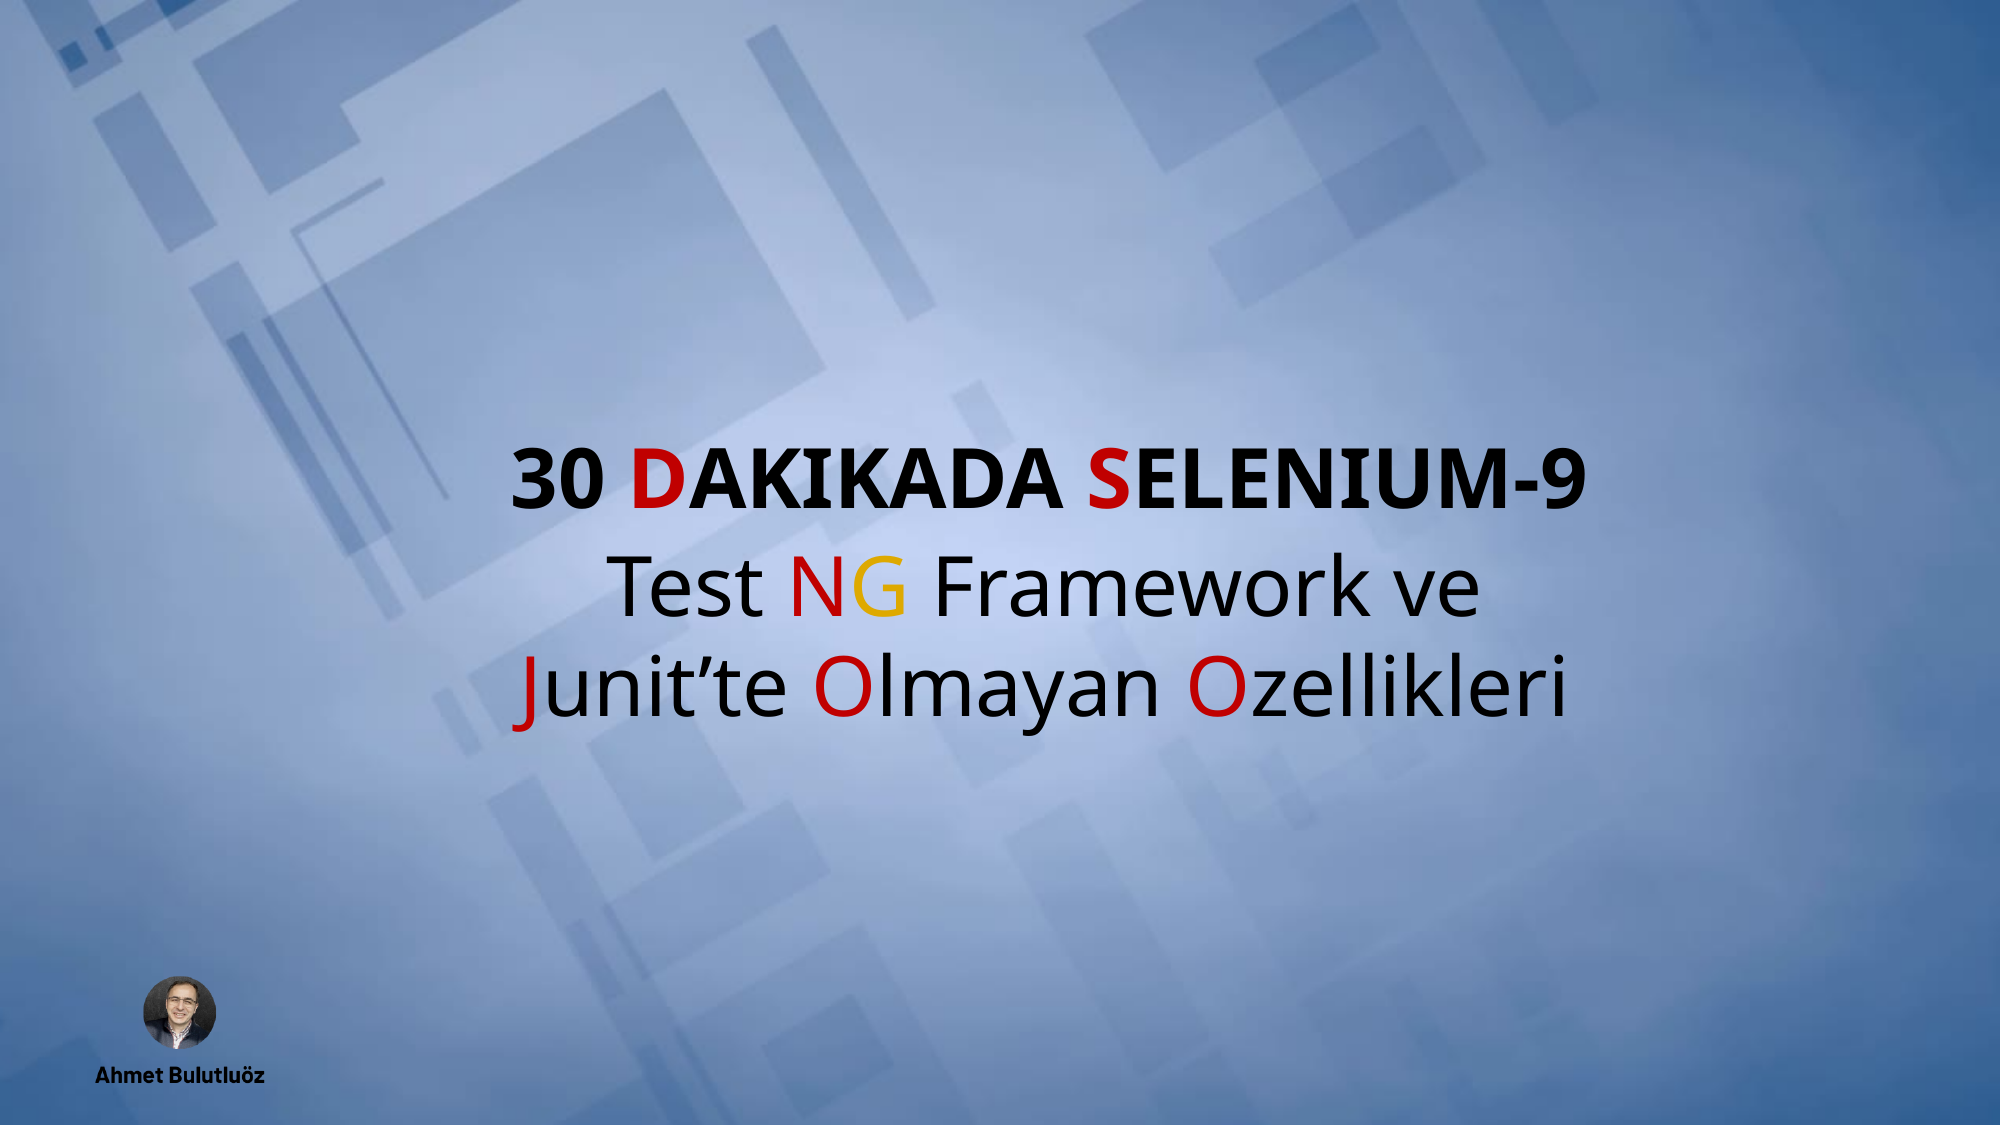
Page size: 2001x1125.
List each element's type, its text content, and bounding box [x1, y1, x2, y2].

picture [0, 0, 2000, 1125]
text_box Test NG Framework ve Junit’te Olmayan Ozellikleri [504, 525, 1658, 844]
title 30 Dakikada Selenium-9 [342, 368, 1757, 563]
